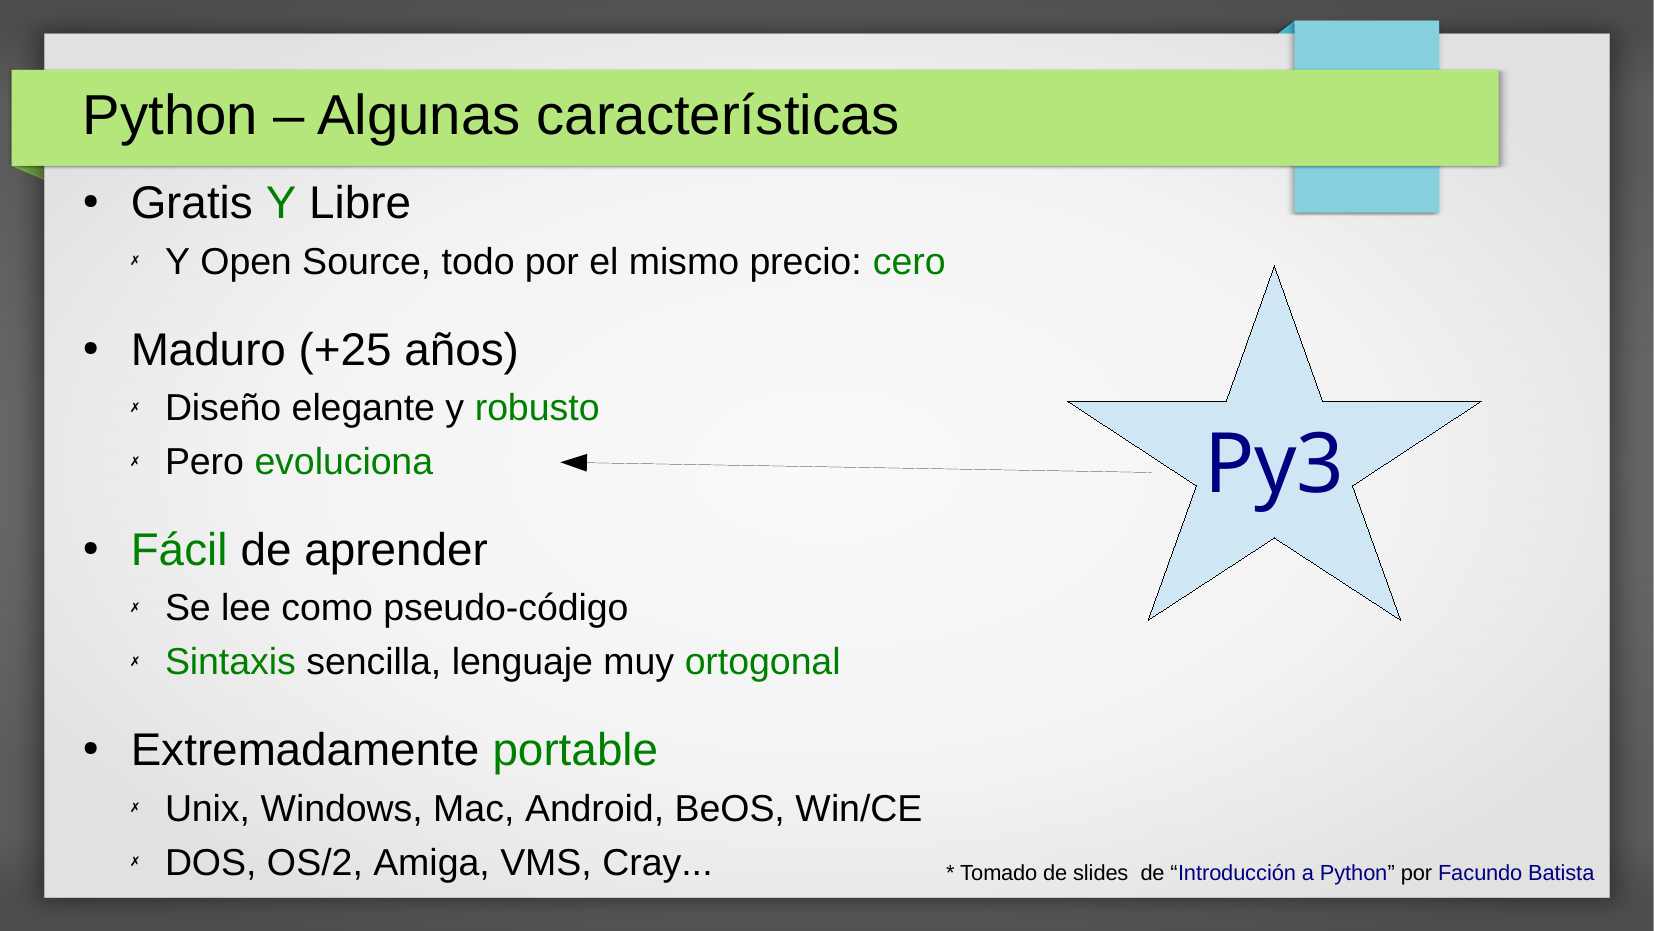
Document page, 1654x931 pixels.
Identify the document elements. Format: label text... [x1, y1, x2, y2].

text_box * Tomado de slides de “Introducción a Python” por Facundo Batista [899, 853, 1610, 894]
text_box Py3 [1067, 265, 1482, 621]
picture [0, 0, 1654, 931]
title Python – Algunas características [82, 70, 1264, 160]
subtitle Gratis Y Libre Y Open Source, todo por el mismo precio: cero Maduro (+25 años) Diseño elegante y robusto Pero evoluciona Fácil de aprender Se lee como pseudo-código Sintaxis sencilla, lenguaje muy ortogonal Extremadamente portable Unix, Windows, Mac, Android, BeOS, Win/CE DOS, OS/2, Amiga, VMS, Cray... [47, 177, 1495, 883]
